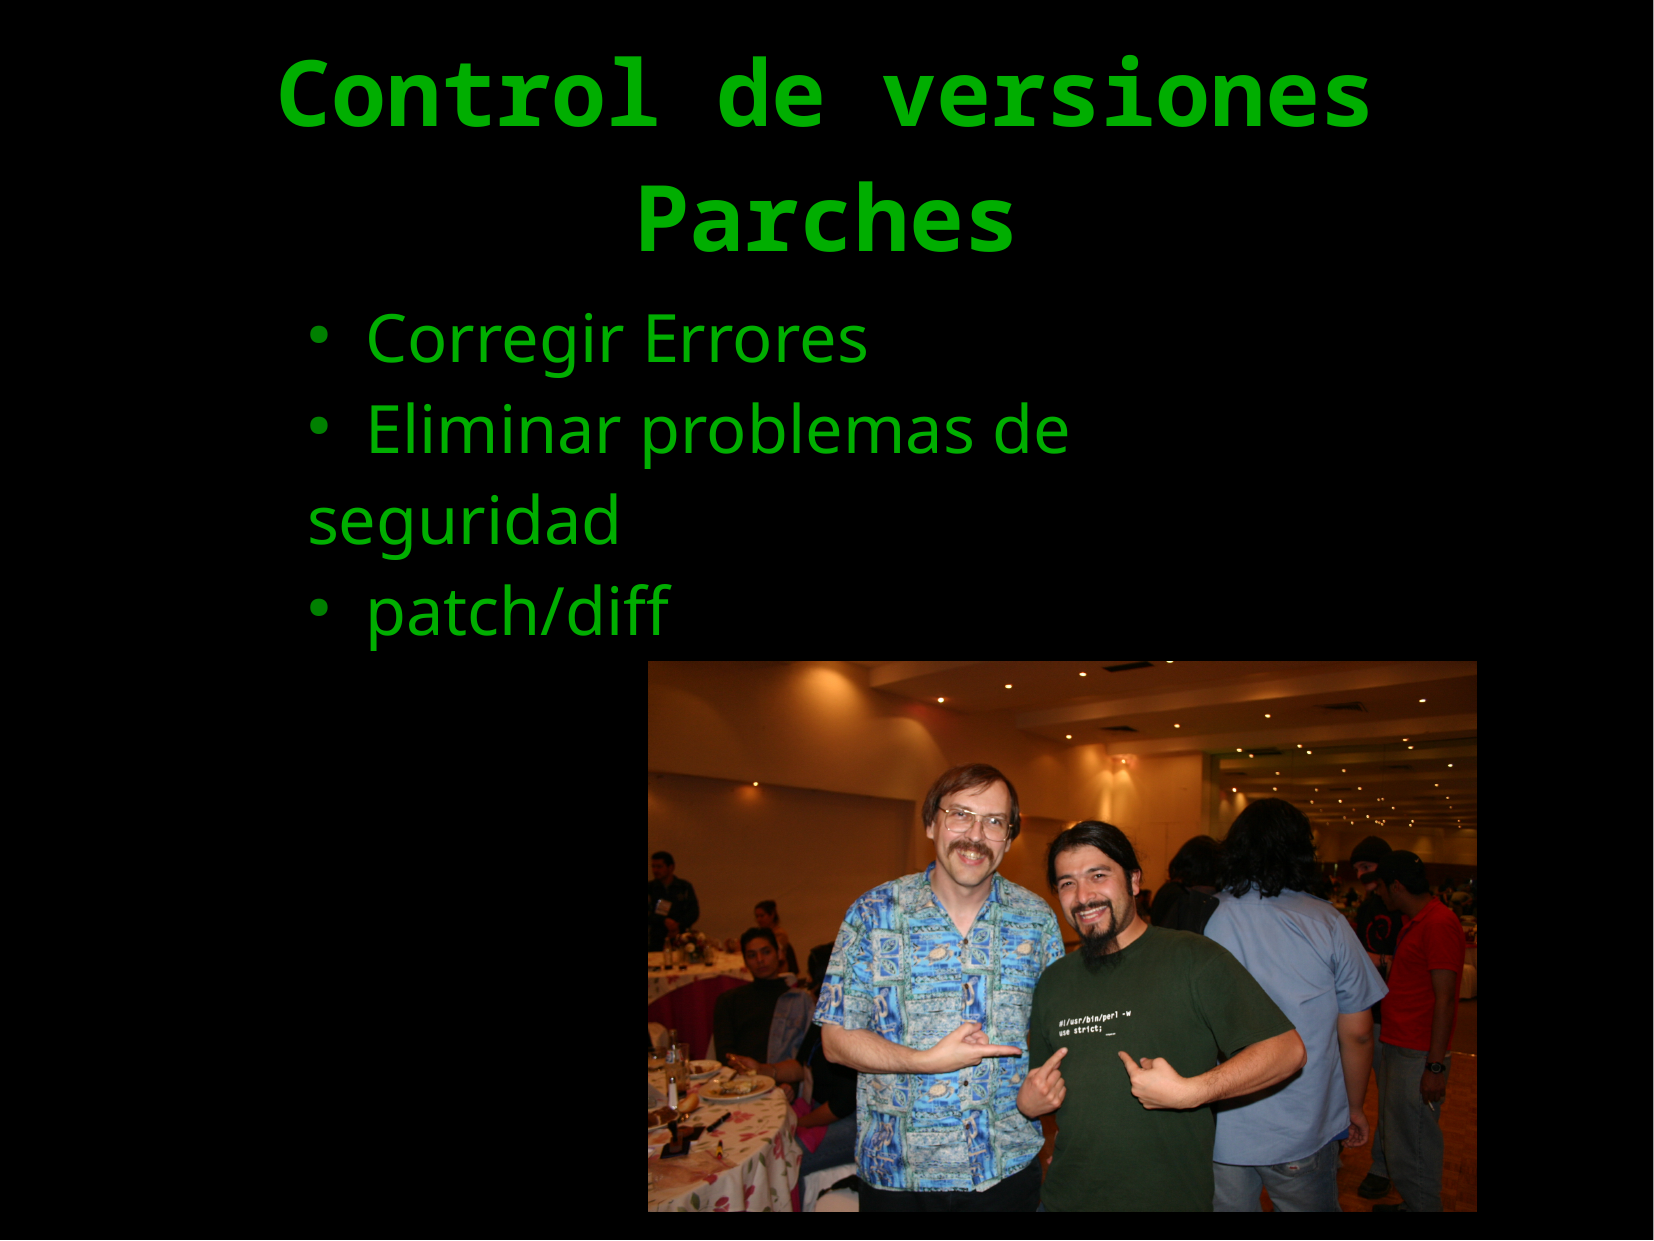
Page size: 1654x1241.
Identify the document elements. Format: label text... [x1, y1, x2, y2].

title Control de versiones Parches [82, 43, 1571, 263]
picture [648, 661, 1477, 1212]
text_box Corregir Errores Eliminar problemas de seguridad patch/diff [307, 213, 1382, 733]
